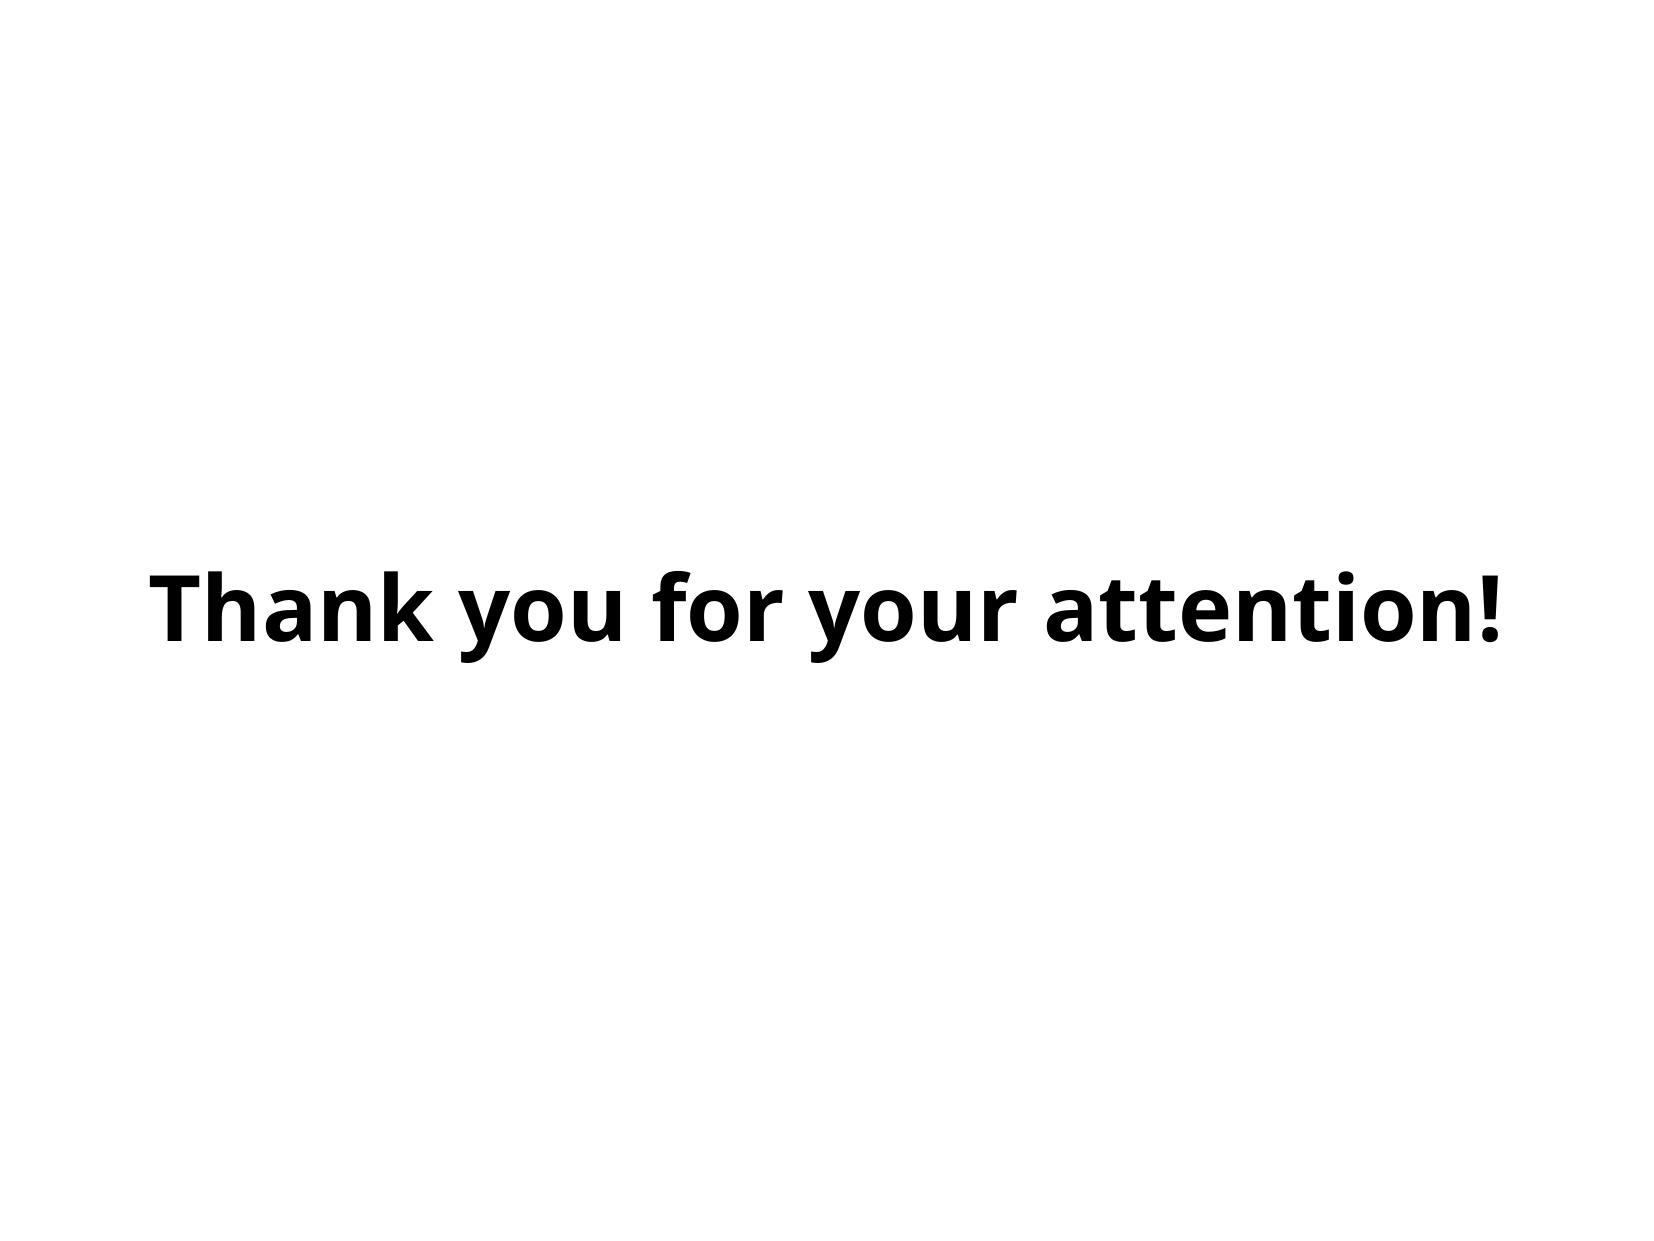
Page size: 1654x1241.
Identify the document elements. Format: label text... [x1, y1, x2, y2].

title Thank you for your attention! [82, 49, 1571, 1163]
